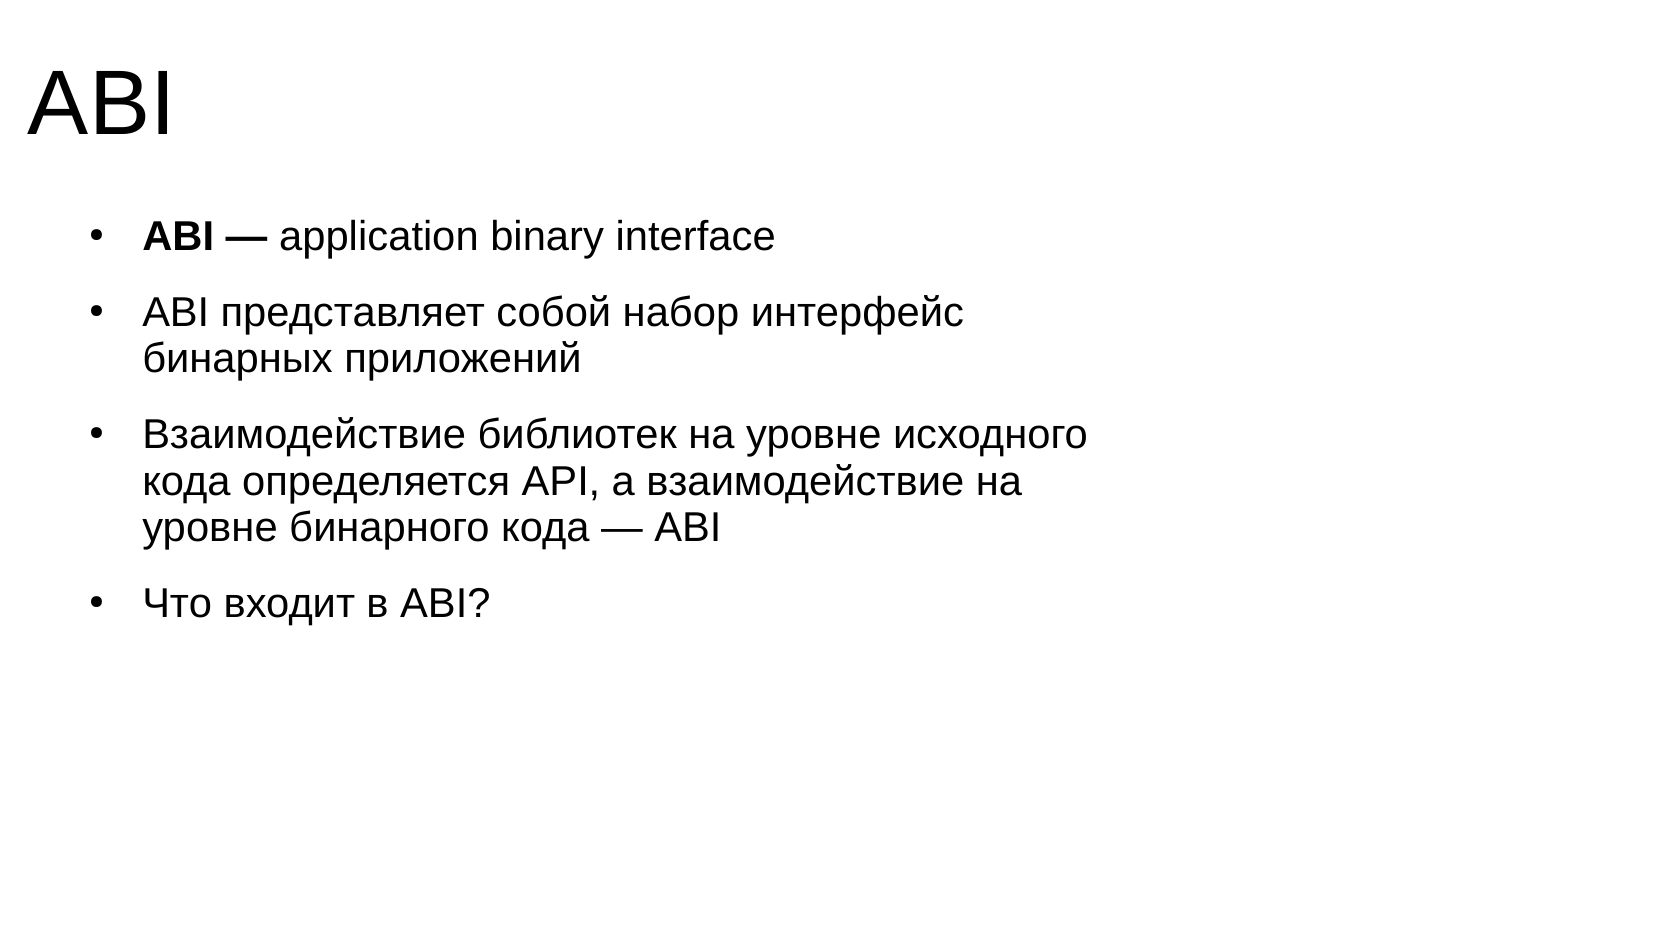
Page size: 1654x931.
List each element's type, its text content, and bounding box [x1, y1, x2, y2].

list ABI — application binary interface ABI представляет собой набор интерфейс бинарных приложений Взаимодействие библиотек на уровне исходного кода определяется API, а взаимодействие на уровне бинарного кода — ABI Что входит в ABI? [71, 212, 1118, 752]
title ABI [27, 25, 1517, 181]
